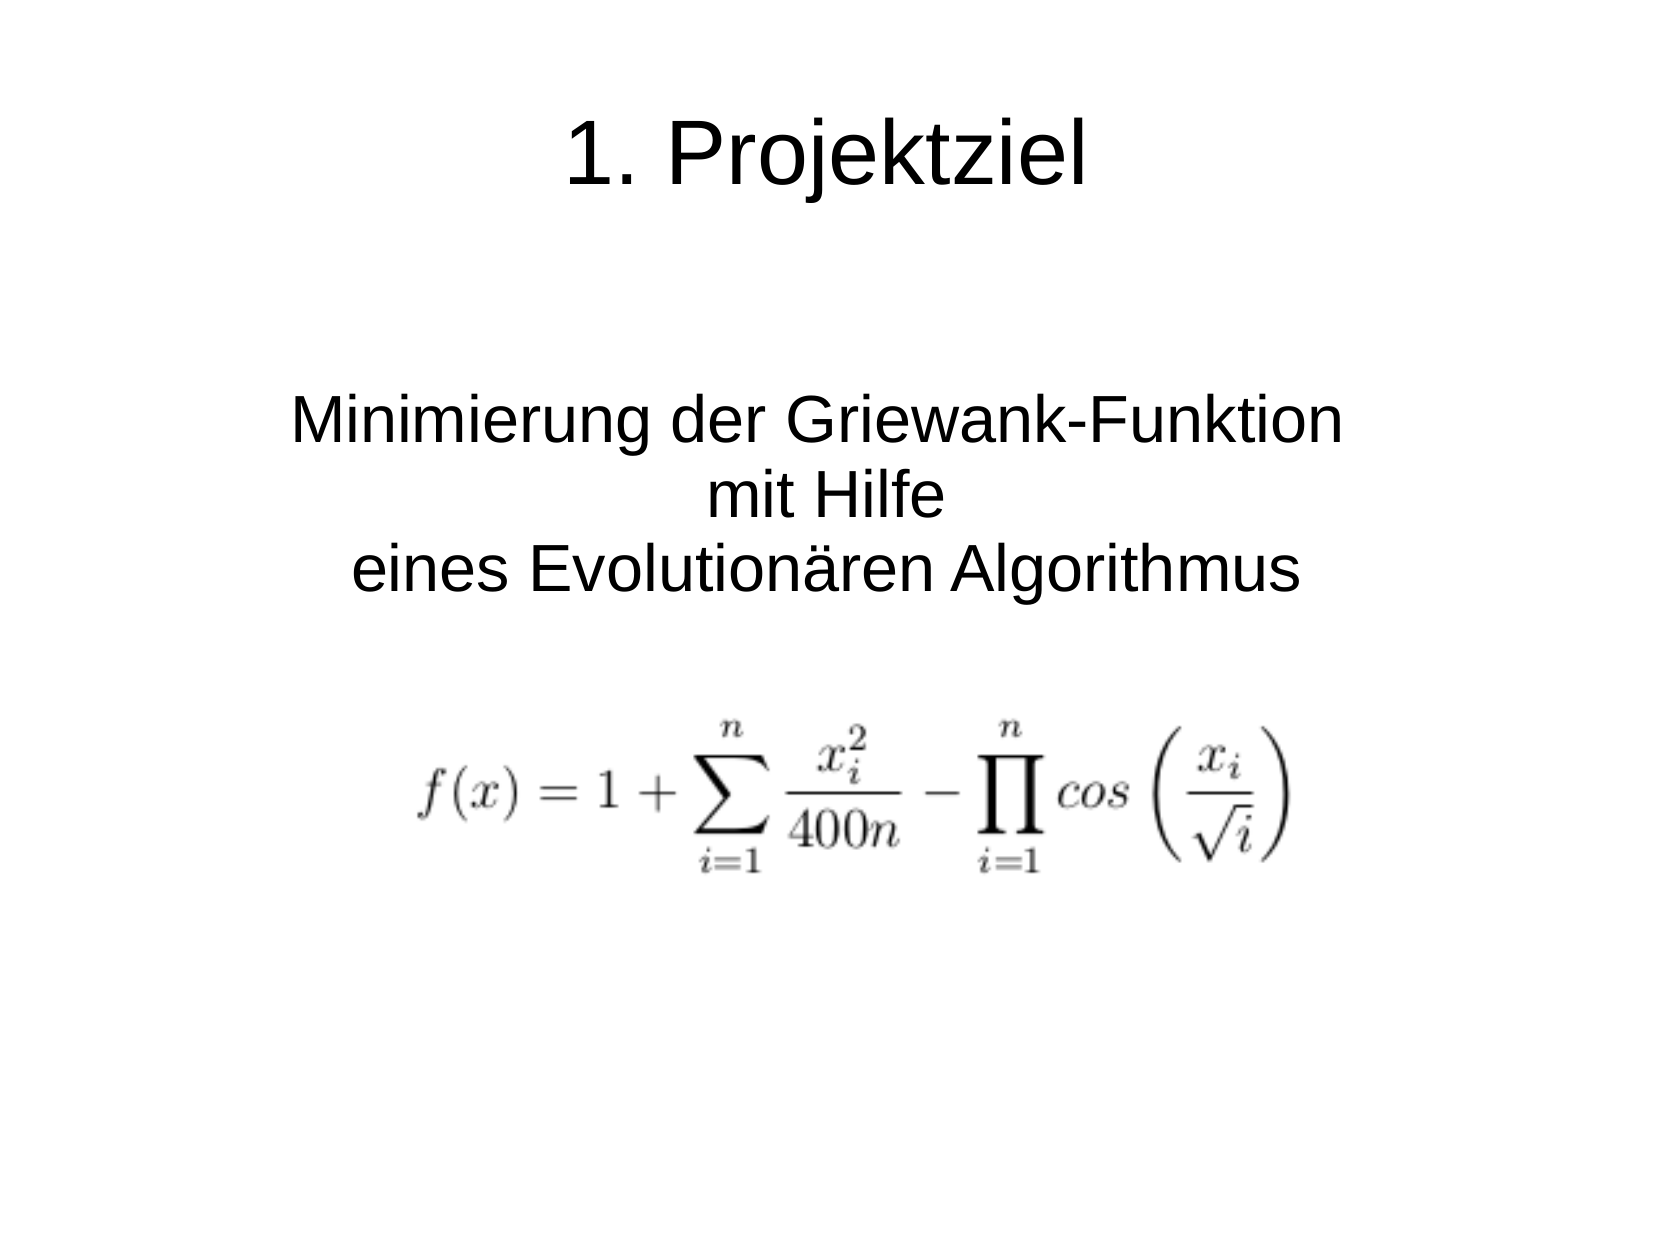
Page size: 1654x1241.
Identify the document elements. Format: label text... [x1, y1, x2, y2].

title 1. Projektziel [82, 49, 1571, 257]
subtitle Minimierung der Griewank-Funktion mit Hilfe eines Evolutionären Algorithmus [82, 381, 1571, 682]
picture [382, 675, 1312, 910]
